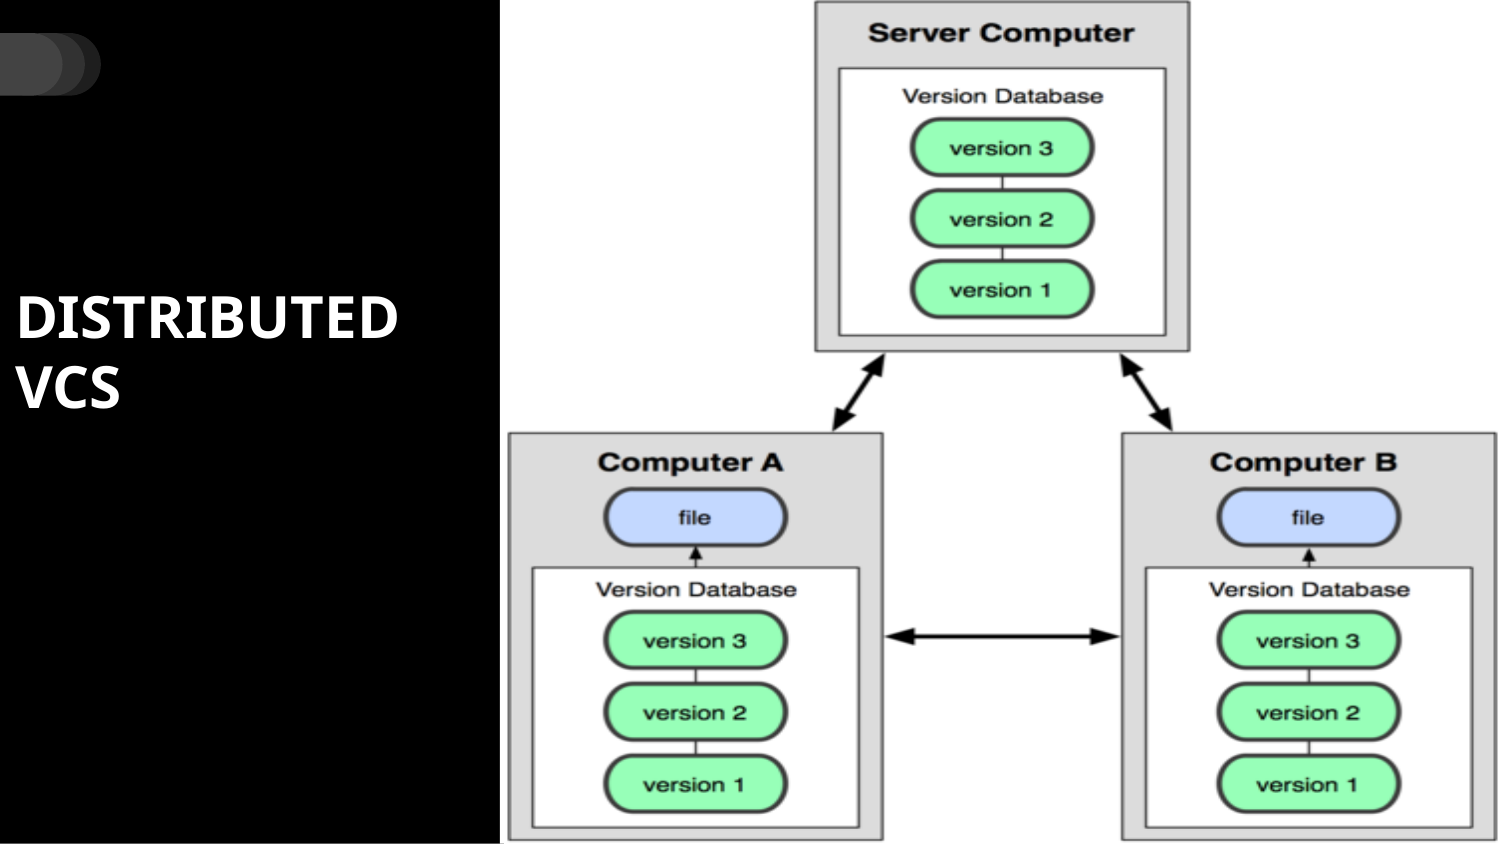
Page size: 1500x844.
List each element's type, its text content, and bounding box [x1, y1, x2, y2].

title DISTRIBUTED VCS [0, 60, 504, 436]
picture [504, 0, 1500, 844]
